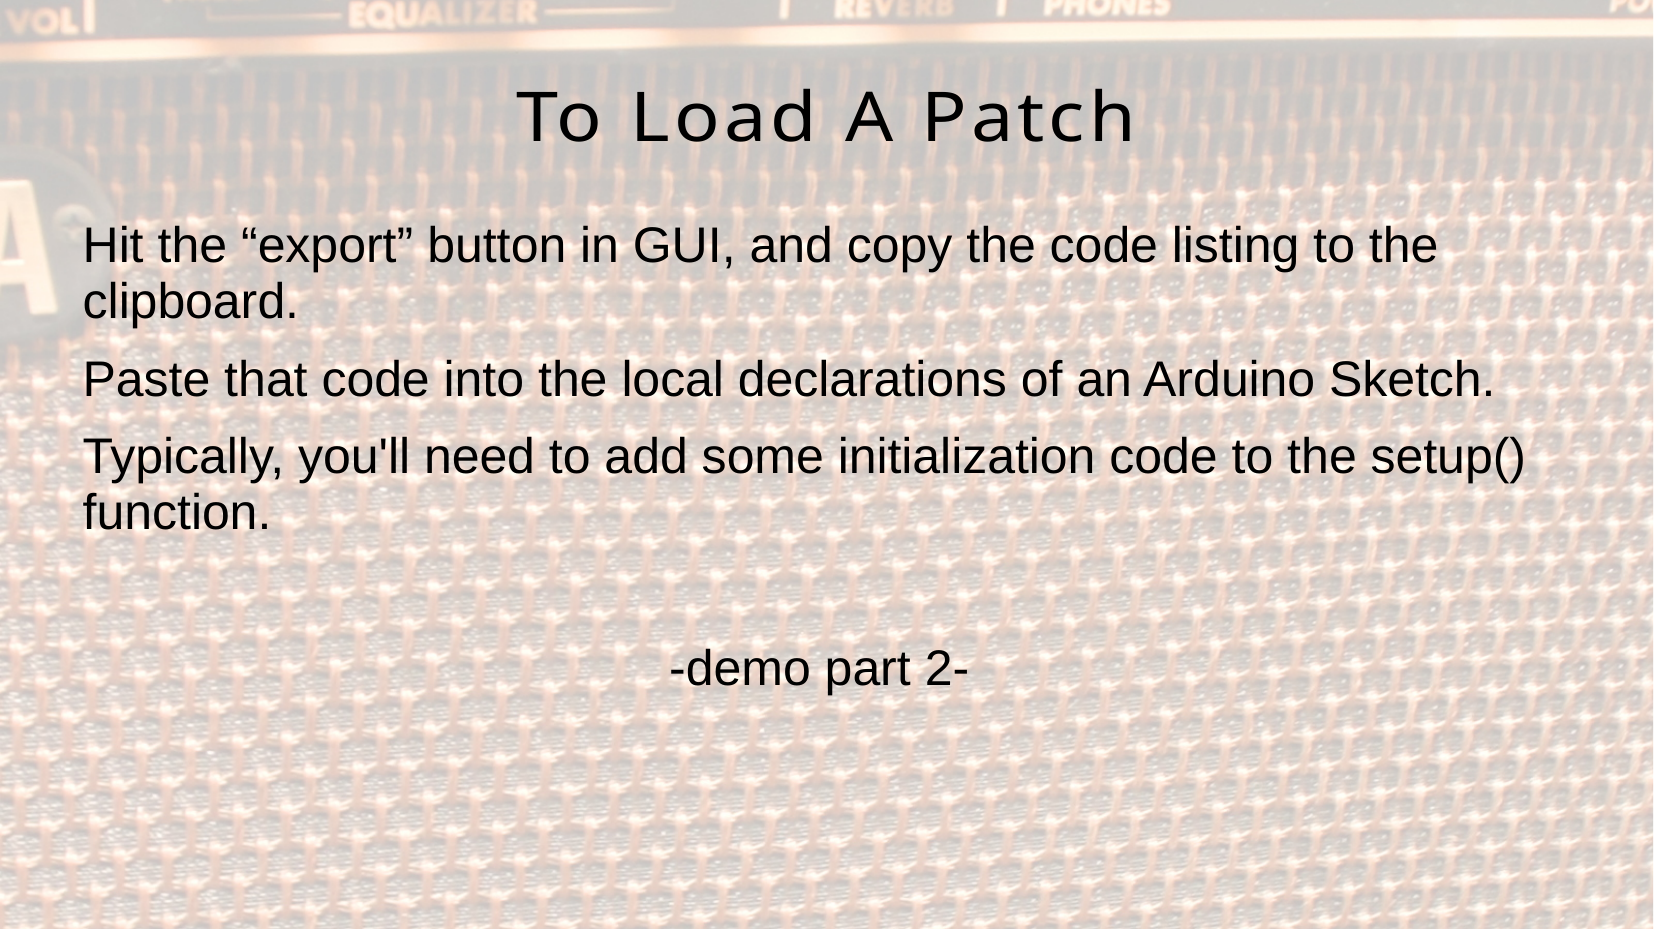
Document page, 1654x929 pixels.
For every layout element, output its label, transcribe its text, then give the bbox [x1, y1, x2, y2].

list Hit the “export” button in GUI, and copy the code listing to the clipboard. Paste that code into the local declarations of an Arduino Sketch. Typically, you'll need to add some initialization code to the setup() function. -demo part 2- [82, 217, 1571, 756]
picture [0, 0, 1654, 929]
title To Load A Patch [82, 36, 1571, 192]
